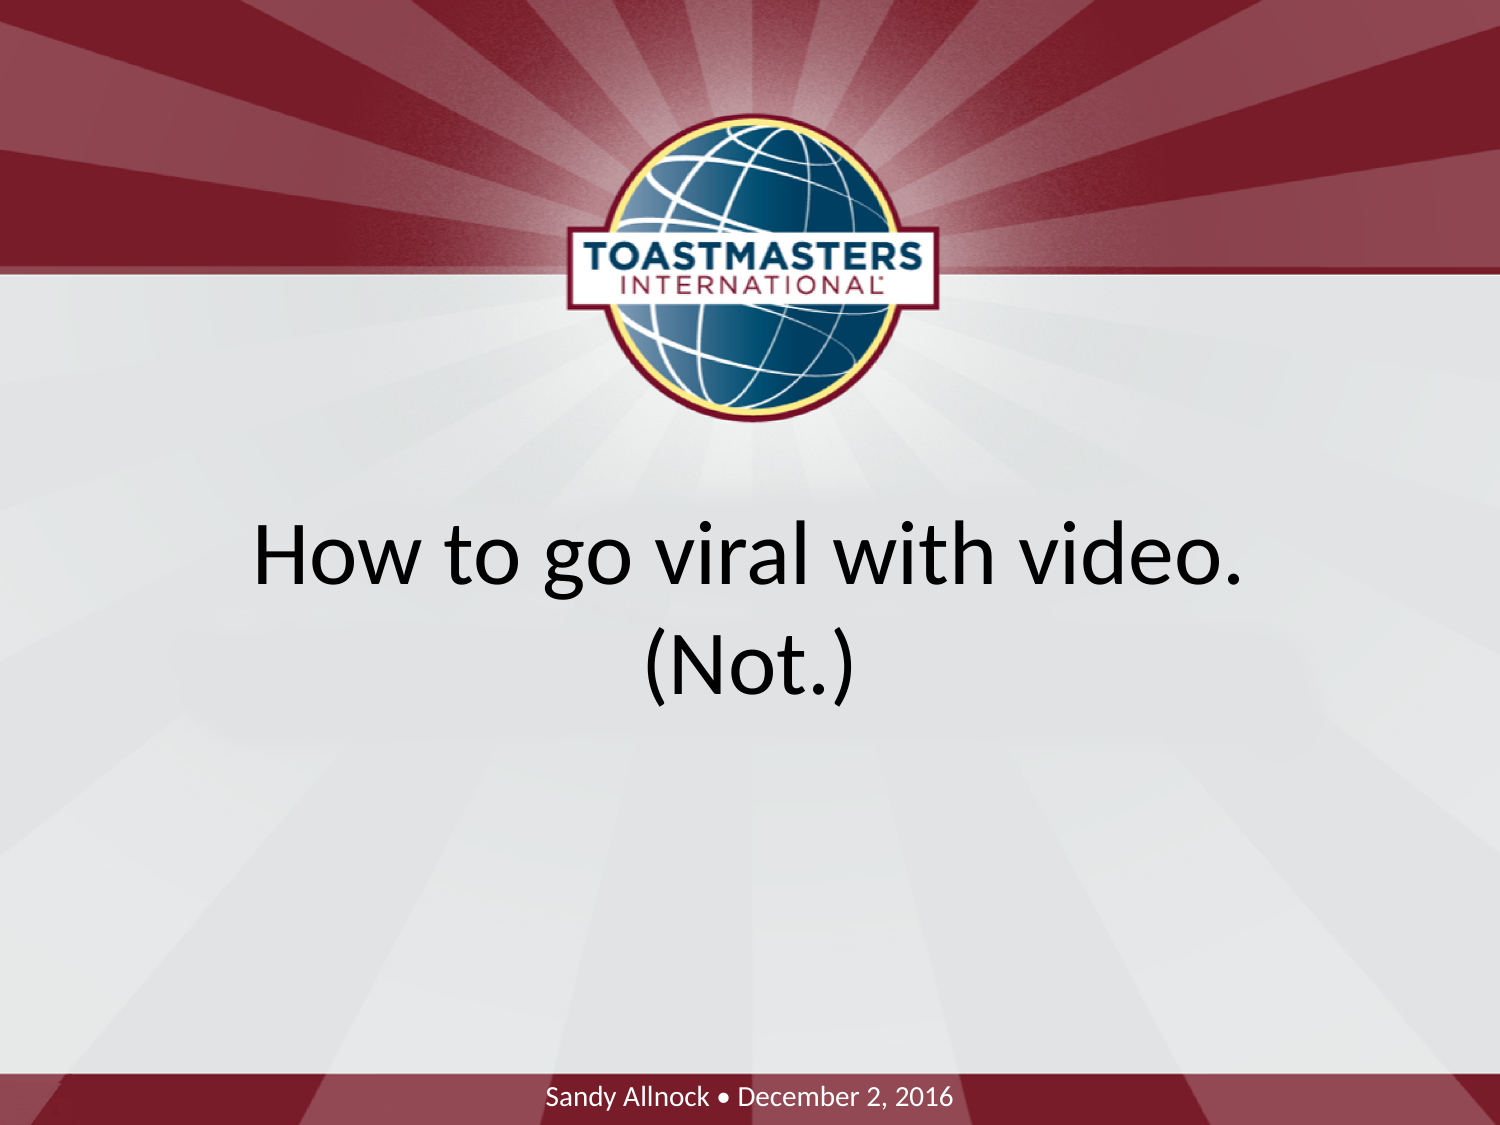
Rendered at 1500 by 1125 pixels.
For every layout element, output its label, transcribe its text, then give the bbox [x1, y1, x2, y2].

picture [0, 0, 1500, 1070]
text_box Sandy Allnock • December 2, 2016 [0, 1070, 1500, 1125]
title How to go viral with video. (Not.) [112, 482, 1388, 724]
